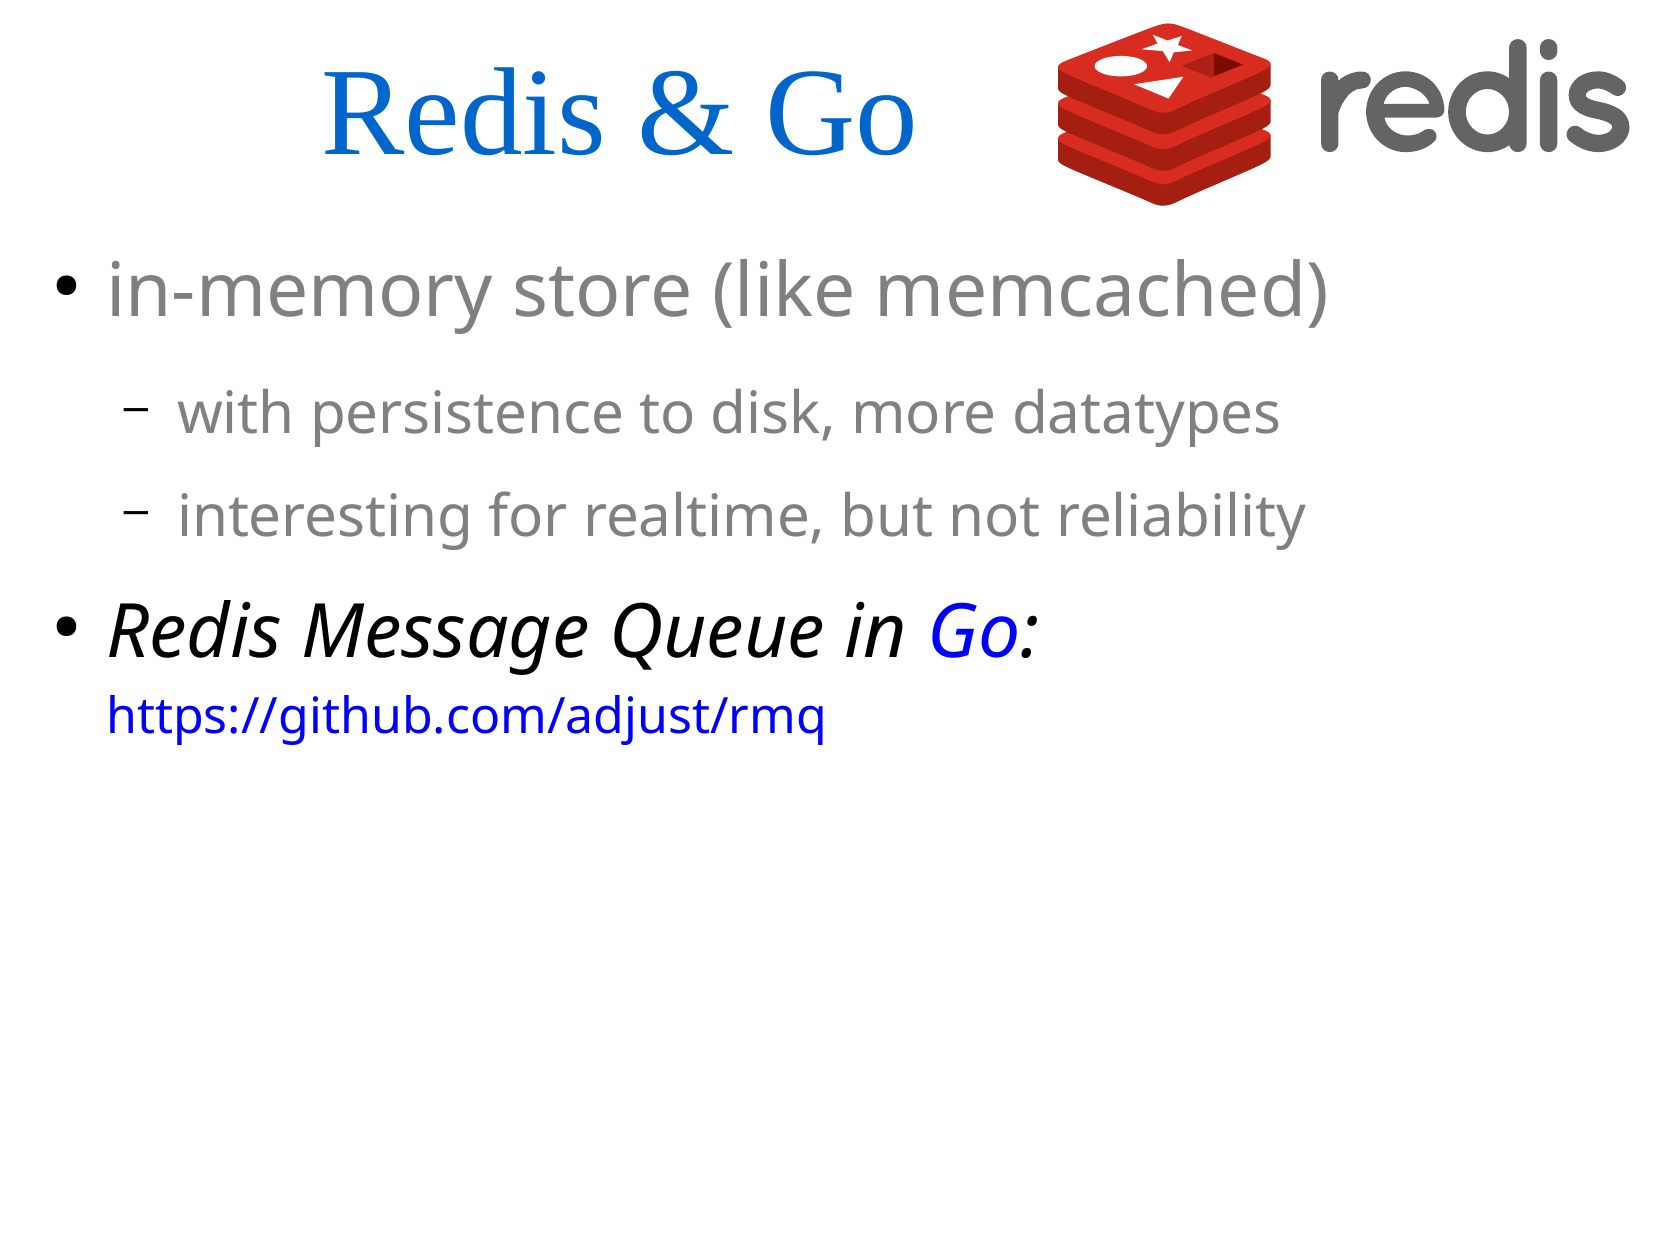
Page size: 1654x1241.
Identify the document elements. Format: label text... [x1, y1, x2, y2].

title Redis & Go [271, 42, 969, 182]
list in-memory store (like memcached) with persistence to disk, more datatypes interesting for realtime, but not reliability Redis Message Queue in Go: https://github.com/adjust/rmq [35, 236, 1538, 1217]
picture [1051, 16, 1637, 213]
